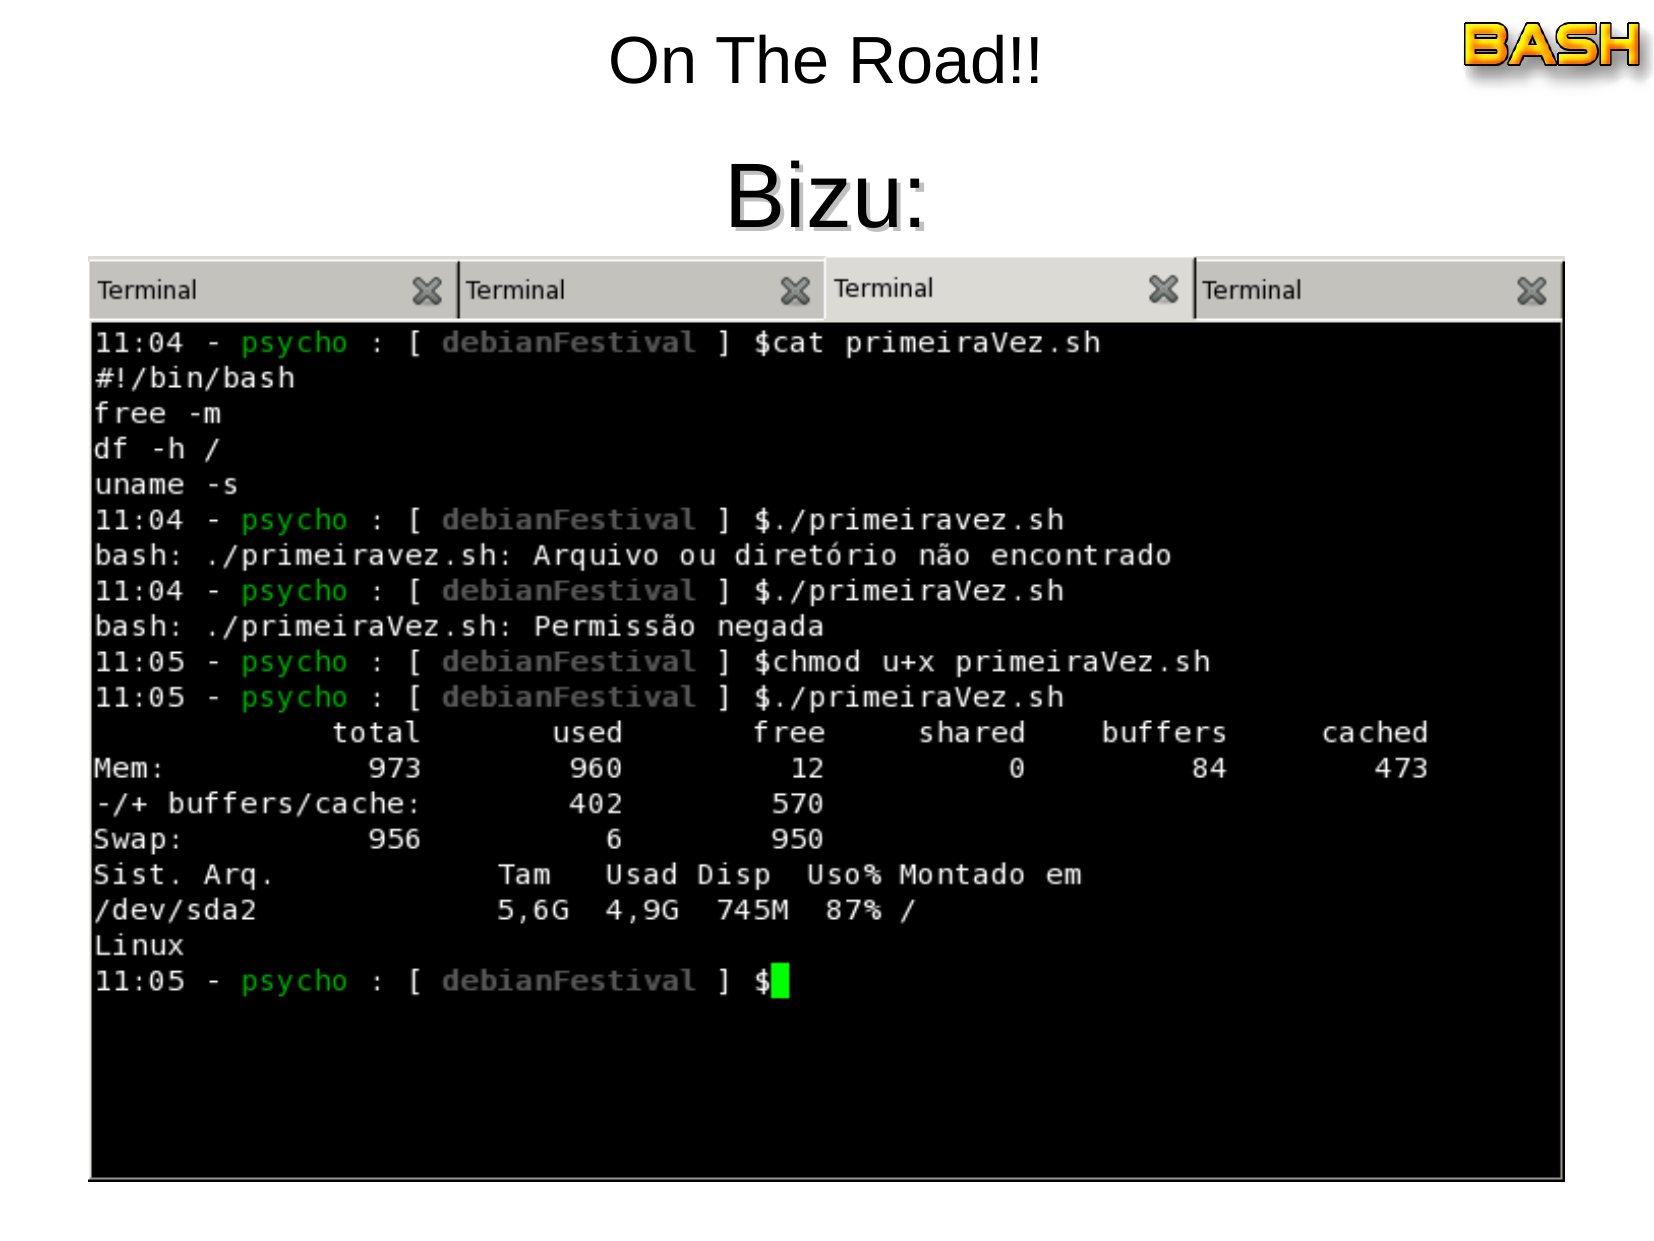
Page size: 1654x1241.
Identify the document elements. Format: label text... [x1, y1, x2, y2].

picture [1450, 0, 1654, 96]
title Bizu: [82, 144, 1571, 248]
title On The Road!! [82, 22, 1571, 98]
picture [88, 256, 1565, 1182]
